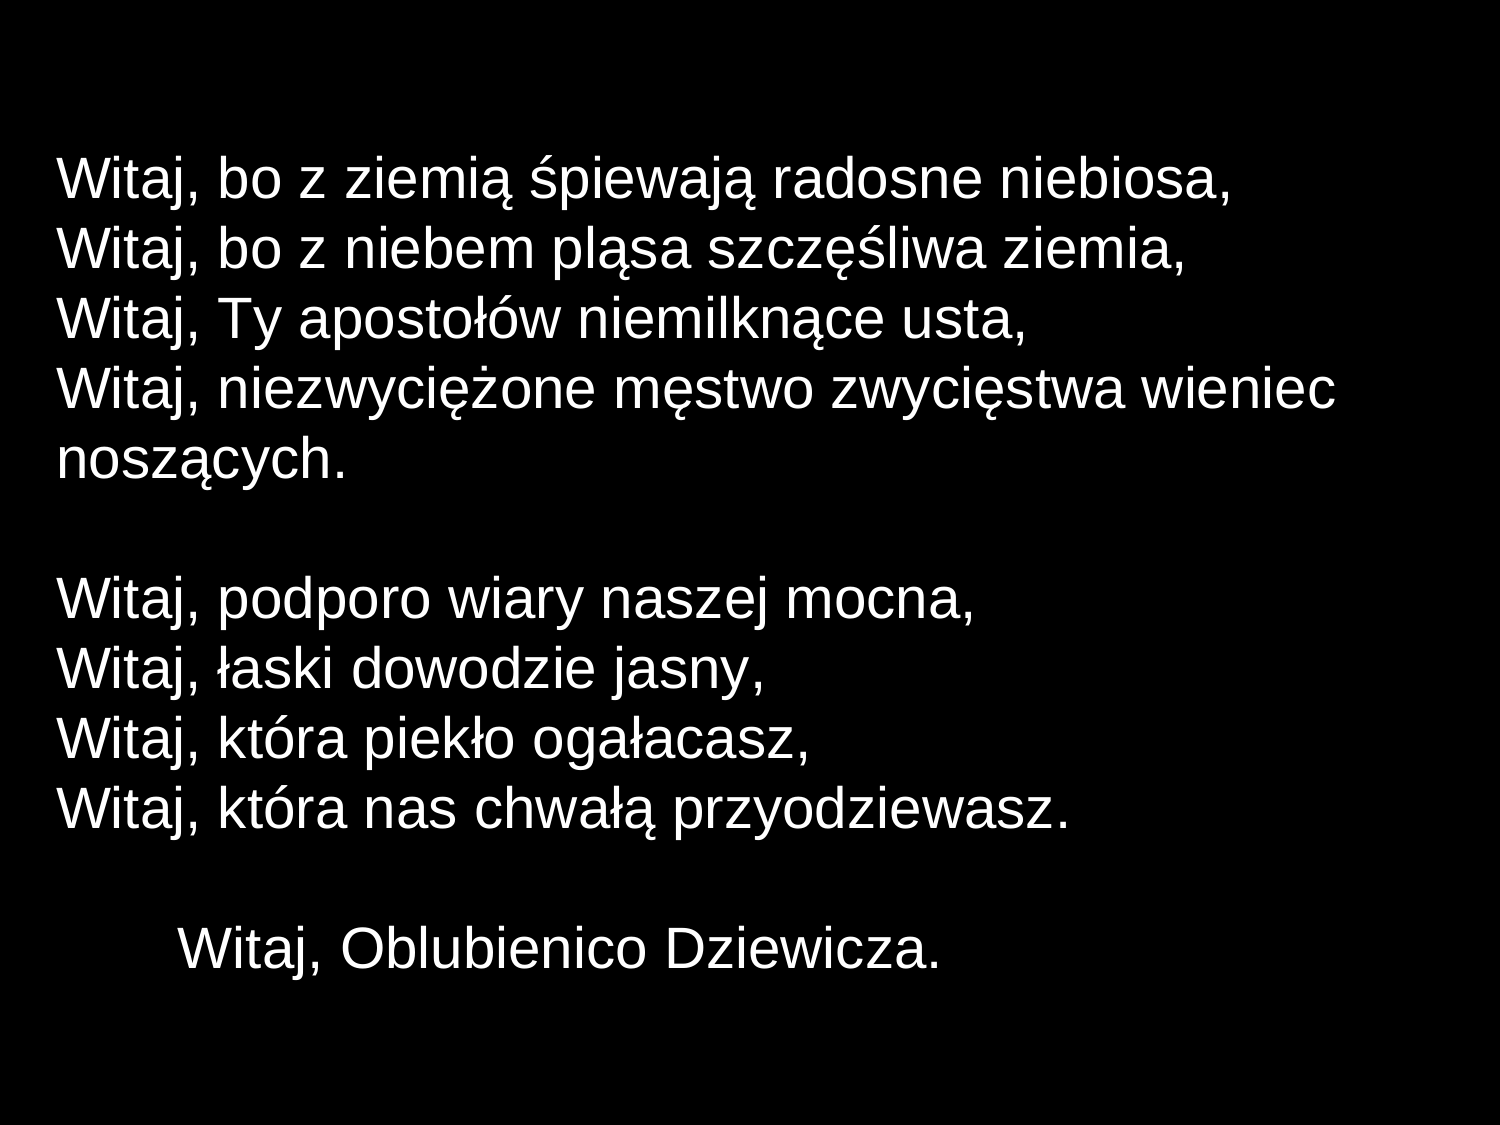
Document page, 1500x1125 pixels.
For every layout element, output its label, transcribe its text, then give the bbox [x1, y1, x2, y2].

text_box Witaj, bo z ziemią śpiewają radosne niebiosa, Witaj, bo z niebem pląsa szczęśliwa ziemia, Witaj, Ty apostołów niemilknące usta, Witaj, niezwyciężone męstwo zwycięstwa wieniec noszących. Witaj, podporo wiary naszej mocna, Witaj, łaski dowodzie jasny, Witaj, która piekło ogałacasz, Witaj, która nas chwałą przyodziewasz. Witaj, Oblubienico Dziewicza. [41, 132, 1489, 988]
